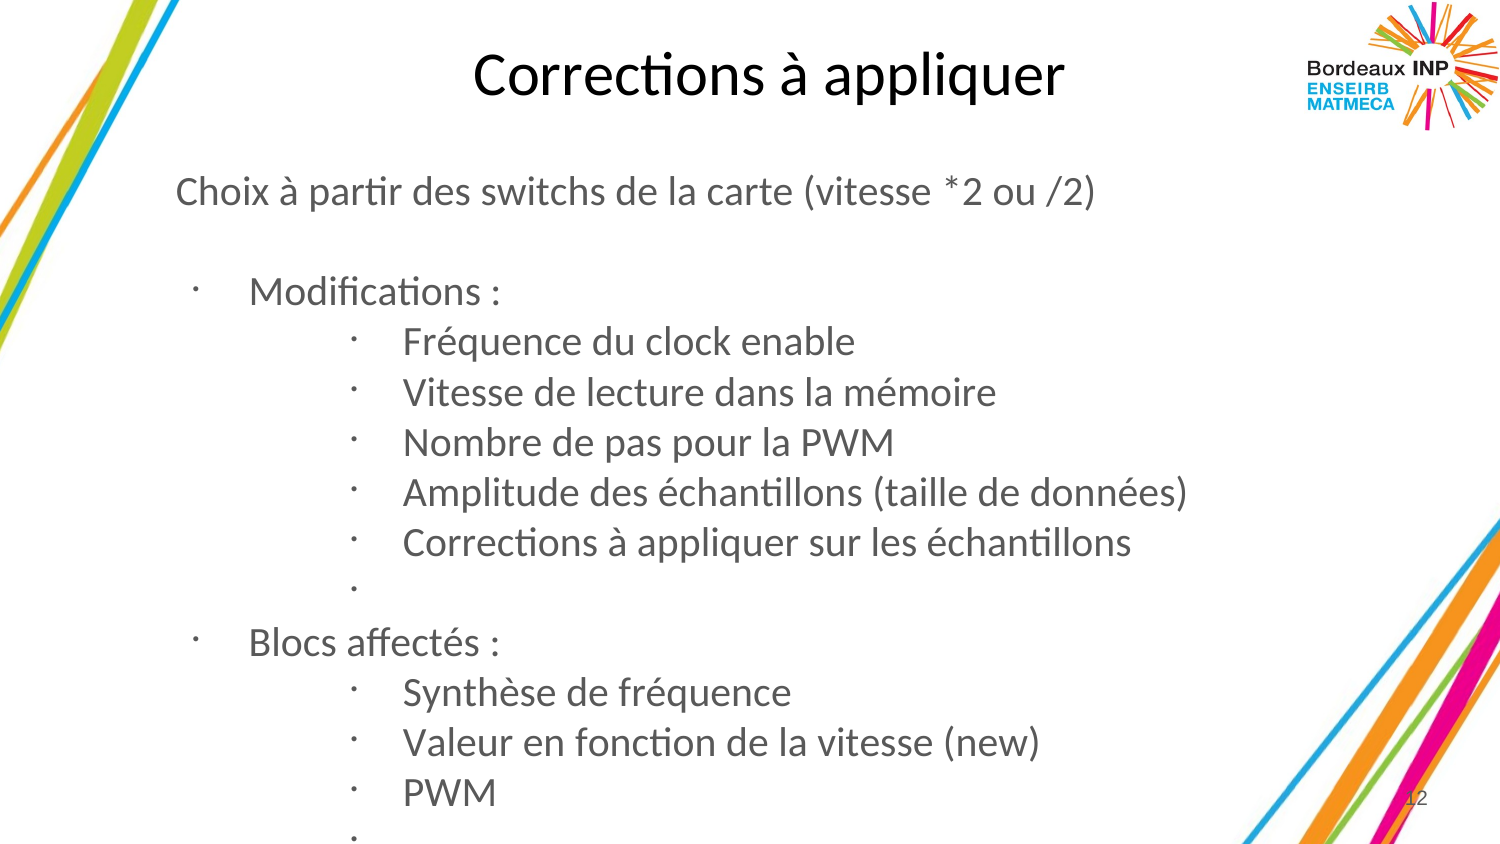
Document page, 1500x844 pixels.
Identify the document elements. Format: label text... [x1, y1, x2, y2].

picture [1304, 0, 1500, 131]
picture [1229, 476, 1500, 844]
subtitle Choix à partir des switchs de la carte (vitesse *2 ou /2) Modifications : Fréquence du clock enable Vitesse de lecture dans la mémoire Nombre de pas pour la PWM Amplitude des échantillons (taille de données) Corrections à appliquer sur les échantillons Blocs affectés : Synthèse de fréquence Valeur en fonction de la vitesse (new) PWM [144, 149, 1270, 832]
text_box 12 [1389, 764, 1480, 830]
title Corrections à appliquer [262, 7, 1279, 123]
picture [0, 0, 171, 317]
picture [0, 0, 215, 392]
